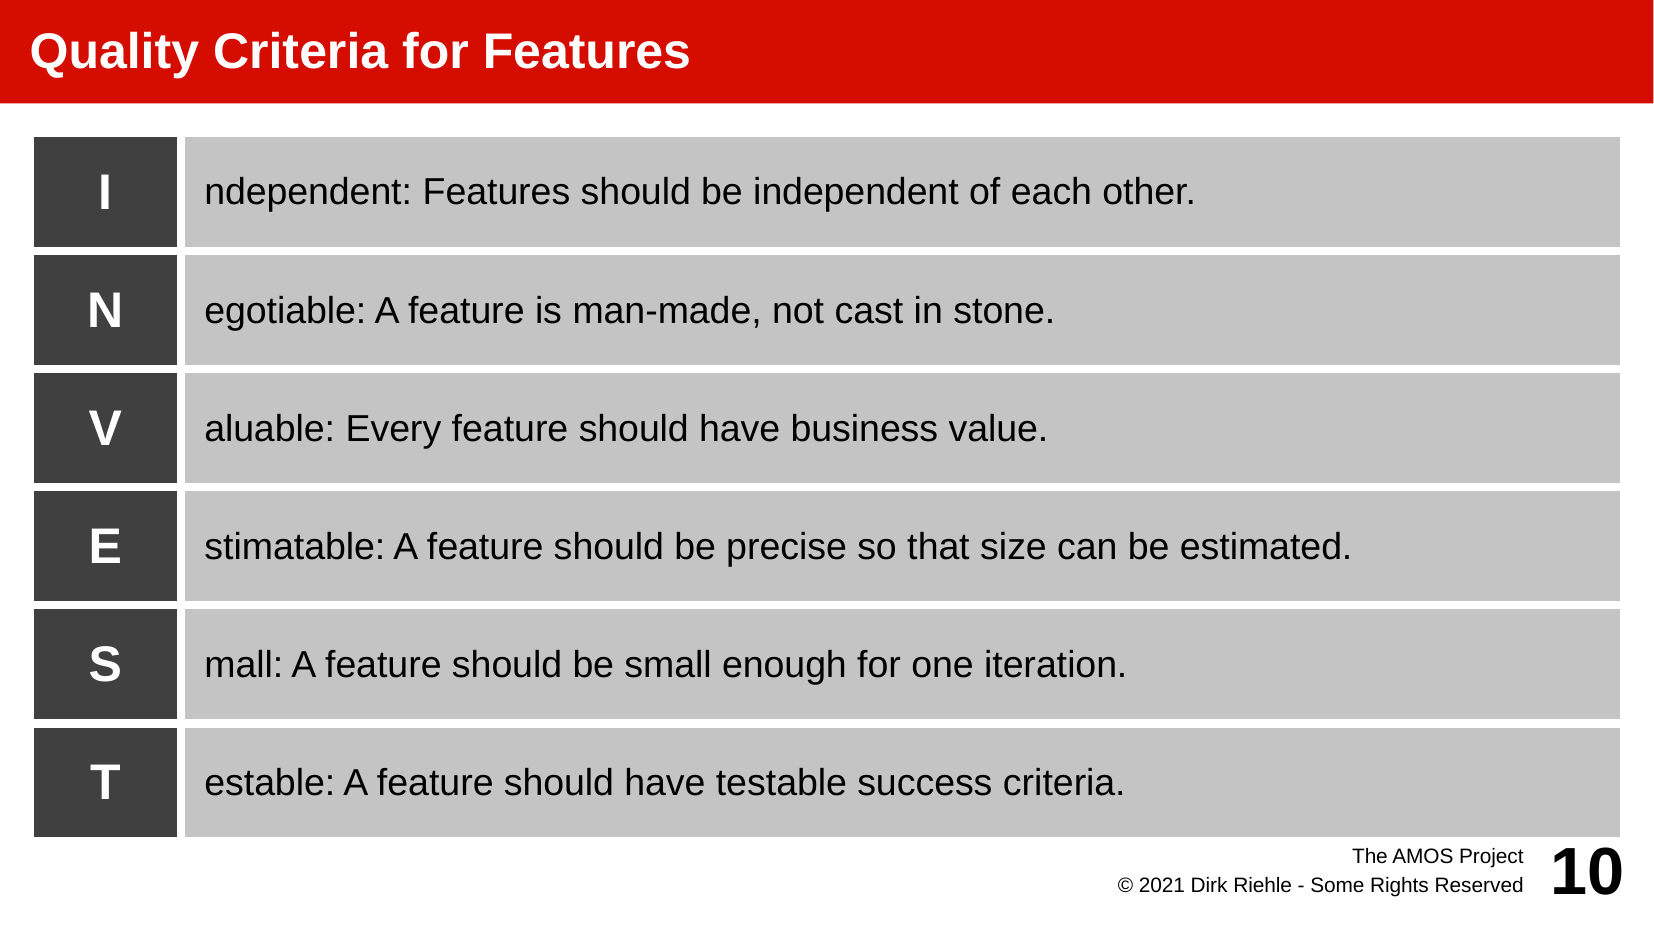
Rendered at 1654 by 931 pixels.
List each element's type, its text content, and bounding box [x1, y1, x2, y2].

table_cell estable: A feature should have testable success criteria. [185, 728, 1620, 837]
table_cell V [34, 373, 177, 483]
table_cell N [34, 255, 177, 365]
table_cell E [34, 491, 177, 601]
table_cell stimatable: A feature should be precise so that size can be estimated. [185, 491, 1620, 601]
table_cell mall: A feature should be small enough for one iteration. [185, 609, 1620, 719]
table_cell S [34, 609, 177, 719]
title Quality Criteria for Features [0, 0, 1654, 104]
table_cell egotiable: A feature is man-made, not cast in stone. [185, 255, 1620, 365]
table_cell aluable: Every feature should have business value. [185, 373, 1620, 483]
table_header ndependent: Features should be independent of each other. [185, 137, 1620, 247]
table_header I [34, 137, 177, 247]
table_cell T [34, 728, 177, 837]
